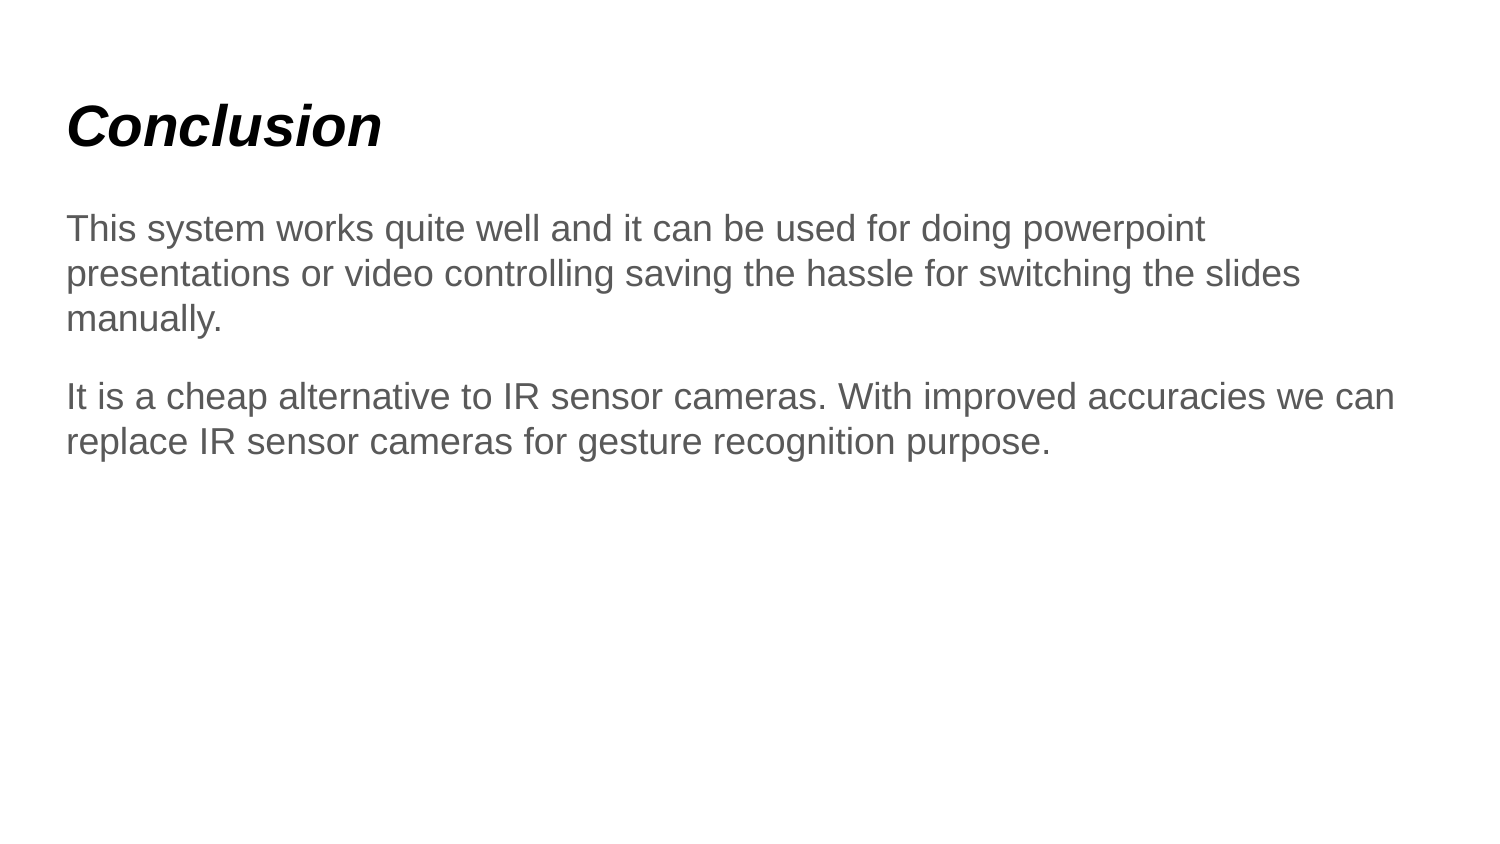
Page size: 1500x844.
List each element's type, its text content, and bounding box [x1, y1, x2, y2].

list This system works quite well and it can be used for doing powerpoint presentations or video controlling saving the hassle for switching the slides manually. It is a cheap alternative to IR sensor cameras. With improved accuracies we can replace IR sensor cameras for gesture recognition purpose. [51, 189, 1449, 750]
title Conclusion [51, 72, 1449, 167]
